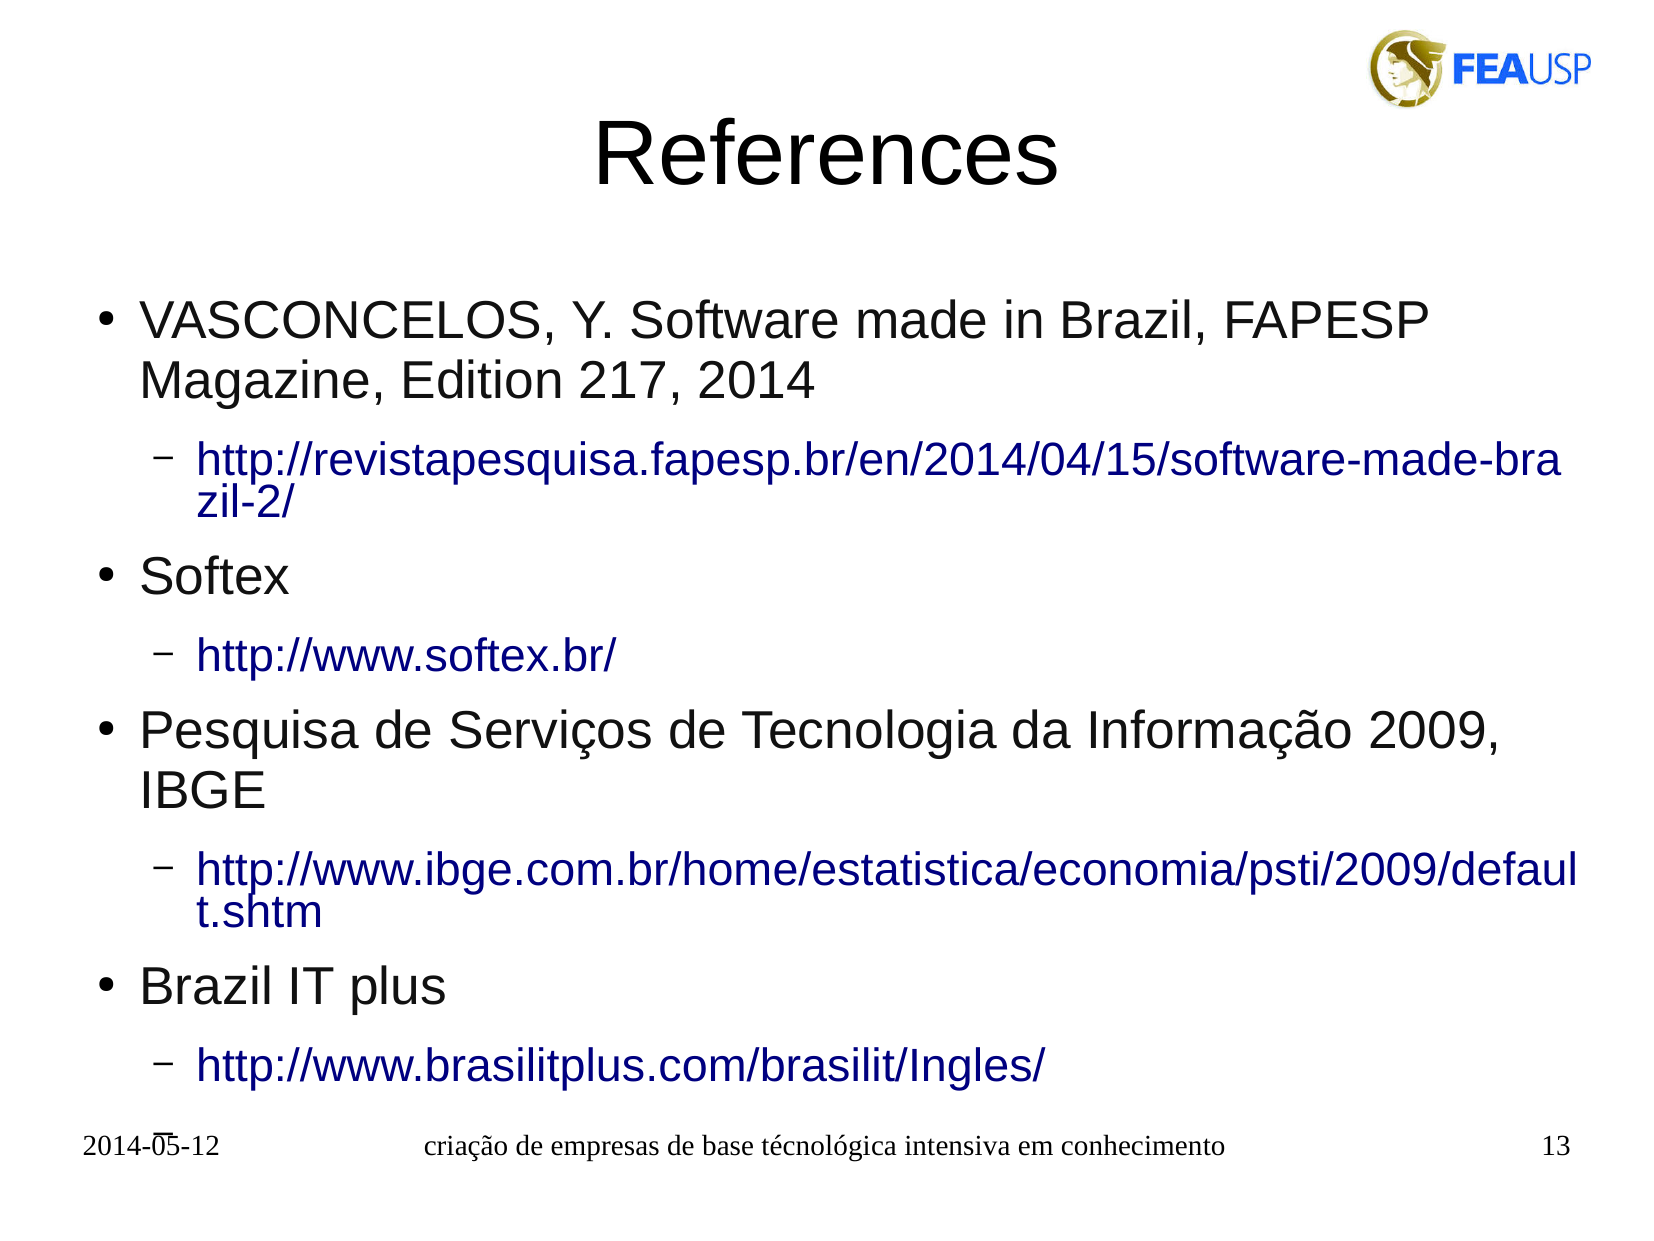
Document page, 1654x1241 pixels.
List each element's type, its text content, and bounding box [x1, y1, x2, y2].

picture [1366, 29, 1591, 110]
list VASCONCELOS, Y. Software made in Brazil, FAPESP Magazine, Edition 217, 2014 http://revistapesquisa.fapesp.br/en/2014/04/15/software-made-brazil-2/ Softex http://www.softex.br/ Pesquisa de Serviços de Tecnologia da Informação 2009, IBGE http://www.ibge.com.br/home/estatistica/economia/psti/2009/default.shtm Brazil IT plus http://www.brasilitplus.com/brasilit/Ingles/ [82, 290, 1571, 1010]
title References [82, 49, 1571, 257]
